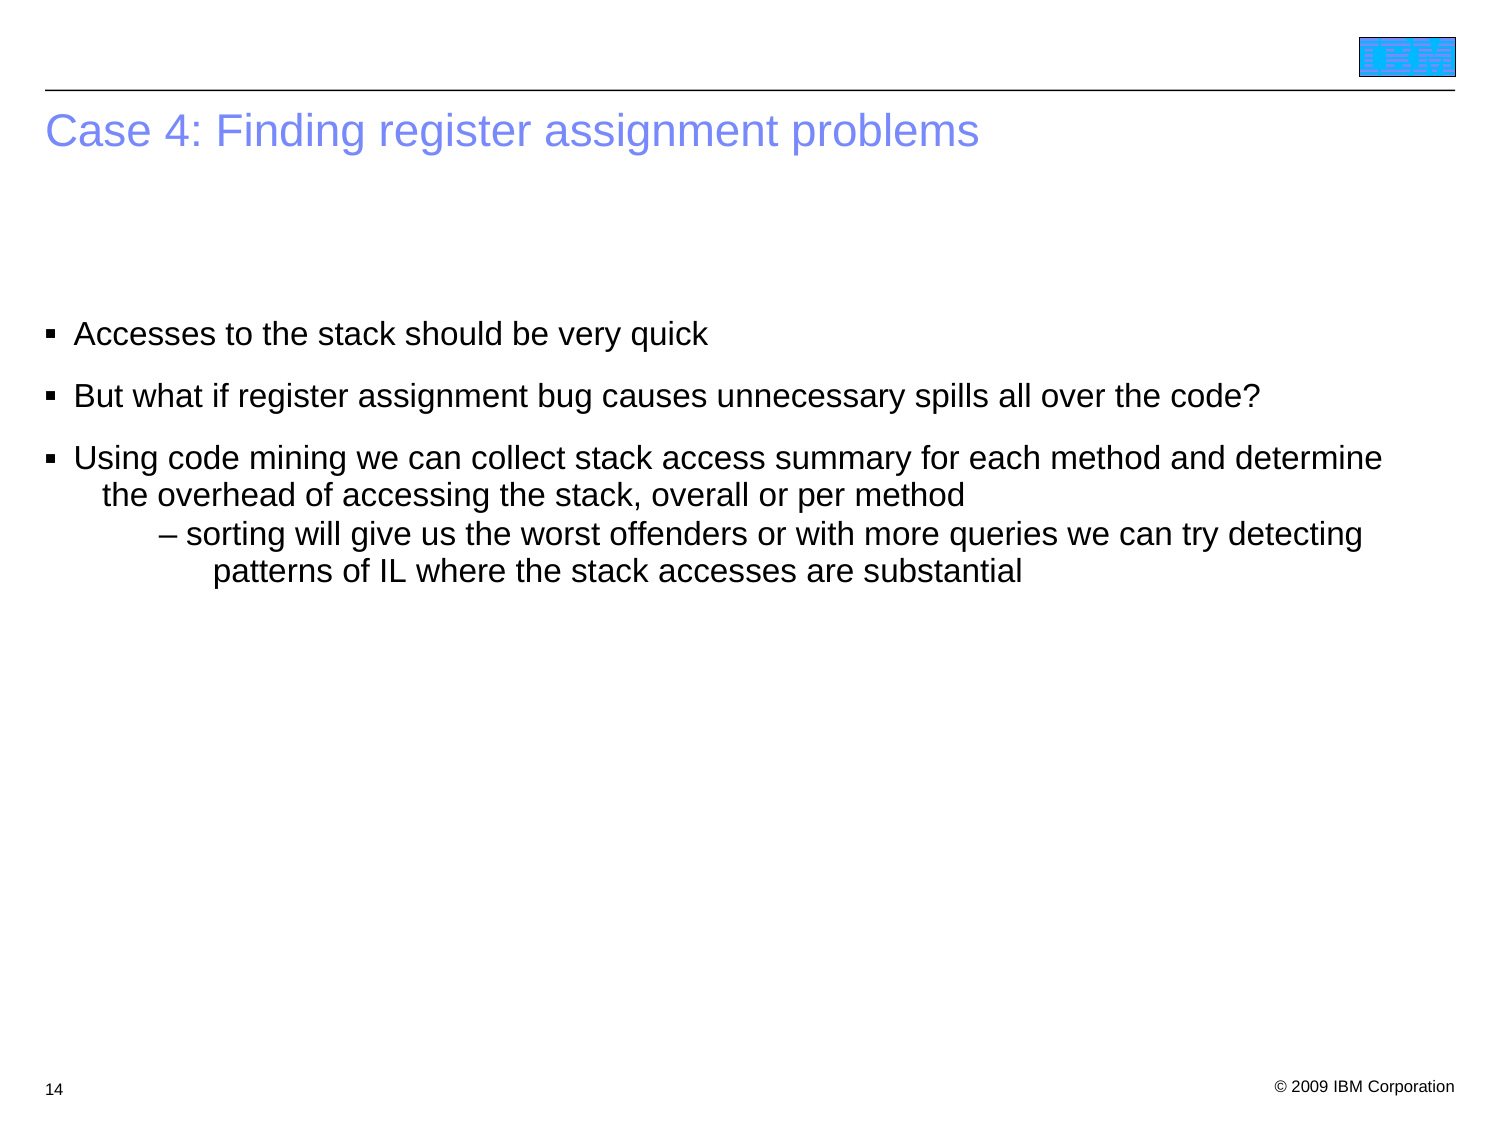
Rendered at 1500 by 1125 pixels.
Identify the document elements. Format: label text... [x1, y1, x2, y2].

list Accesses to the stack should be very quick But what if register assignment bug causes unnecessary spills all over the code? Using code mining we can collect stack access summary for each method and determine the overhead of accessing the stack, overall or per method sorting will give us the worst offenders or with more queries we can try detecting patterns of IL where the stack accesses are substantial [30, 307, 1456, 1058]
title Case 4: Finding register assignment problems [30, 97, 1456, 218]
